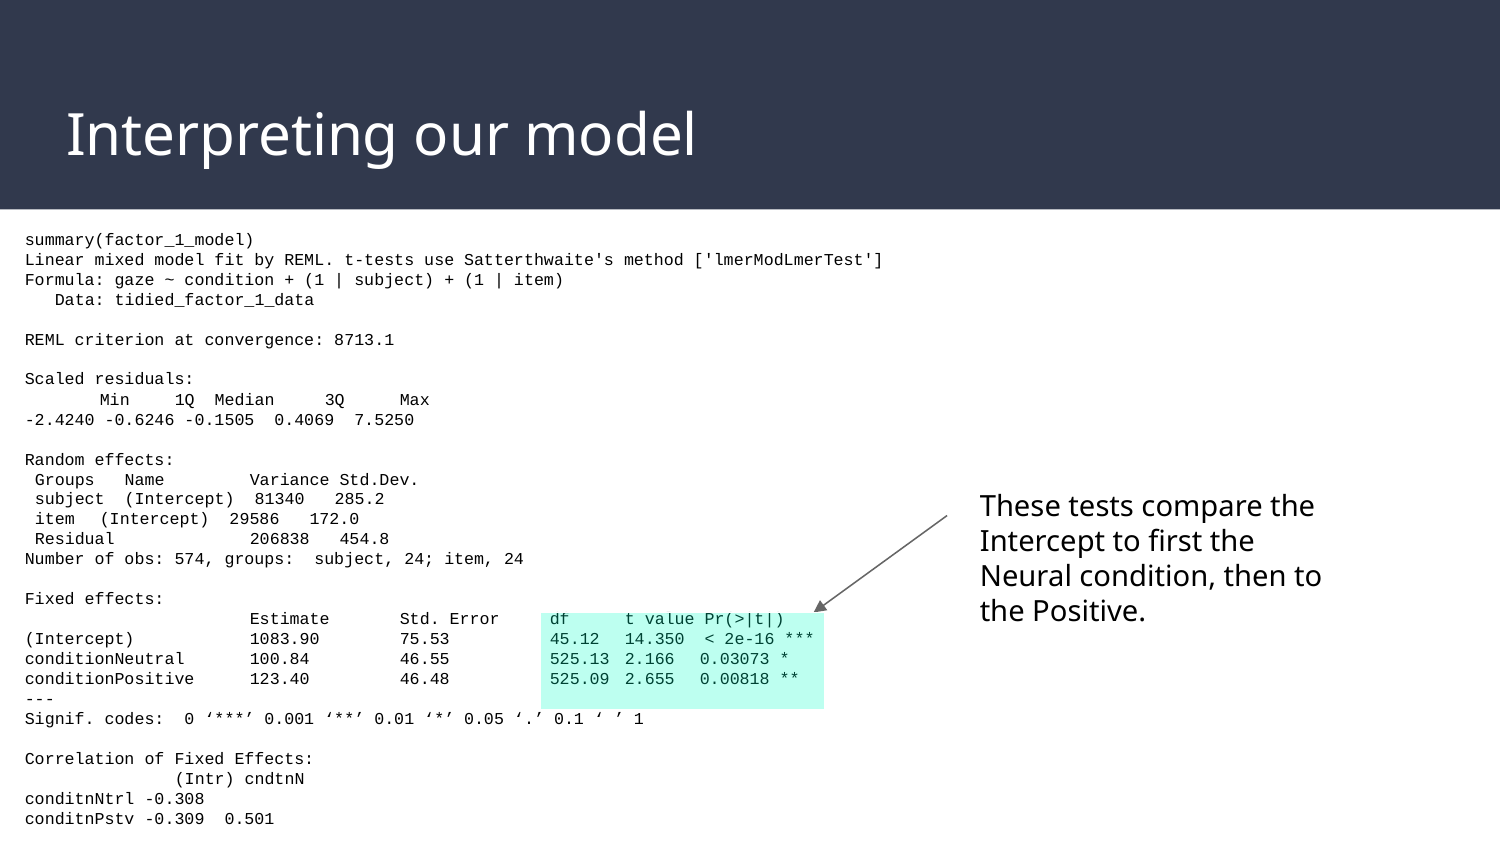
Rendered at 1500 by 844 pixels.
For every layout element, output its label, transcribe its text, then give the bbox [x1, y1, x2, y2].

text_box summary(factor_1_model) Linear mixed model fit by REML. t-tests use Satterthwaite's method ['lmerModLmerTest'] Formula: gaze ~ condition + (1 | subject) + (1 | item) Data: tidied_factor_1_data REML criterion at convergence: 8713.1 Scaled residuals: Min 1Q Median 3Q Max -2.4240 -0.6246 -0.1505 0.4069 7.5250 Random effects: Groups Name Variance Std.Dev. subject (Intercept) 81340 285.2 item (Intercept) 29586 172.0 Residual 206838 454.8 Number of obs: 574, groups: subject, 24; item, 24 Fixed effects: Estimate Std. Error df t value Pr(>|t|) (Intercept) 1083.90 75.53 45.12 14.350 < 2e-16 *** conditionNeutral 100.84 46.55 525.13 2.166 0.03073 * conditionPositive 123.40 46.48 525.09 2.655 0.00818 ** --- Signif. codes: 0 ‘***’ 0.001 ‘**’ 0.01 ‘*’ 0.05 ‘.’ 0.1 ‘ ’ 1 Correlation of Fixed Effects: (Intr) cndtnN conditnNtrl -0.308 conditnPstv -0.309 0.501 [9, 213, 1464, 804]
text_box [540, 612, 825, 710]
title Interpreting our model [51, 82, 1449, 185]
text_box These tests compare the Intercept to first the Neural condition, then to the Positive. [964, 472, 1347, 723]
